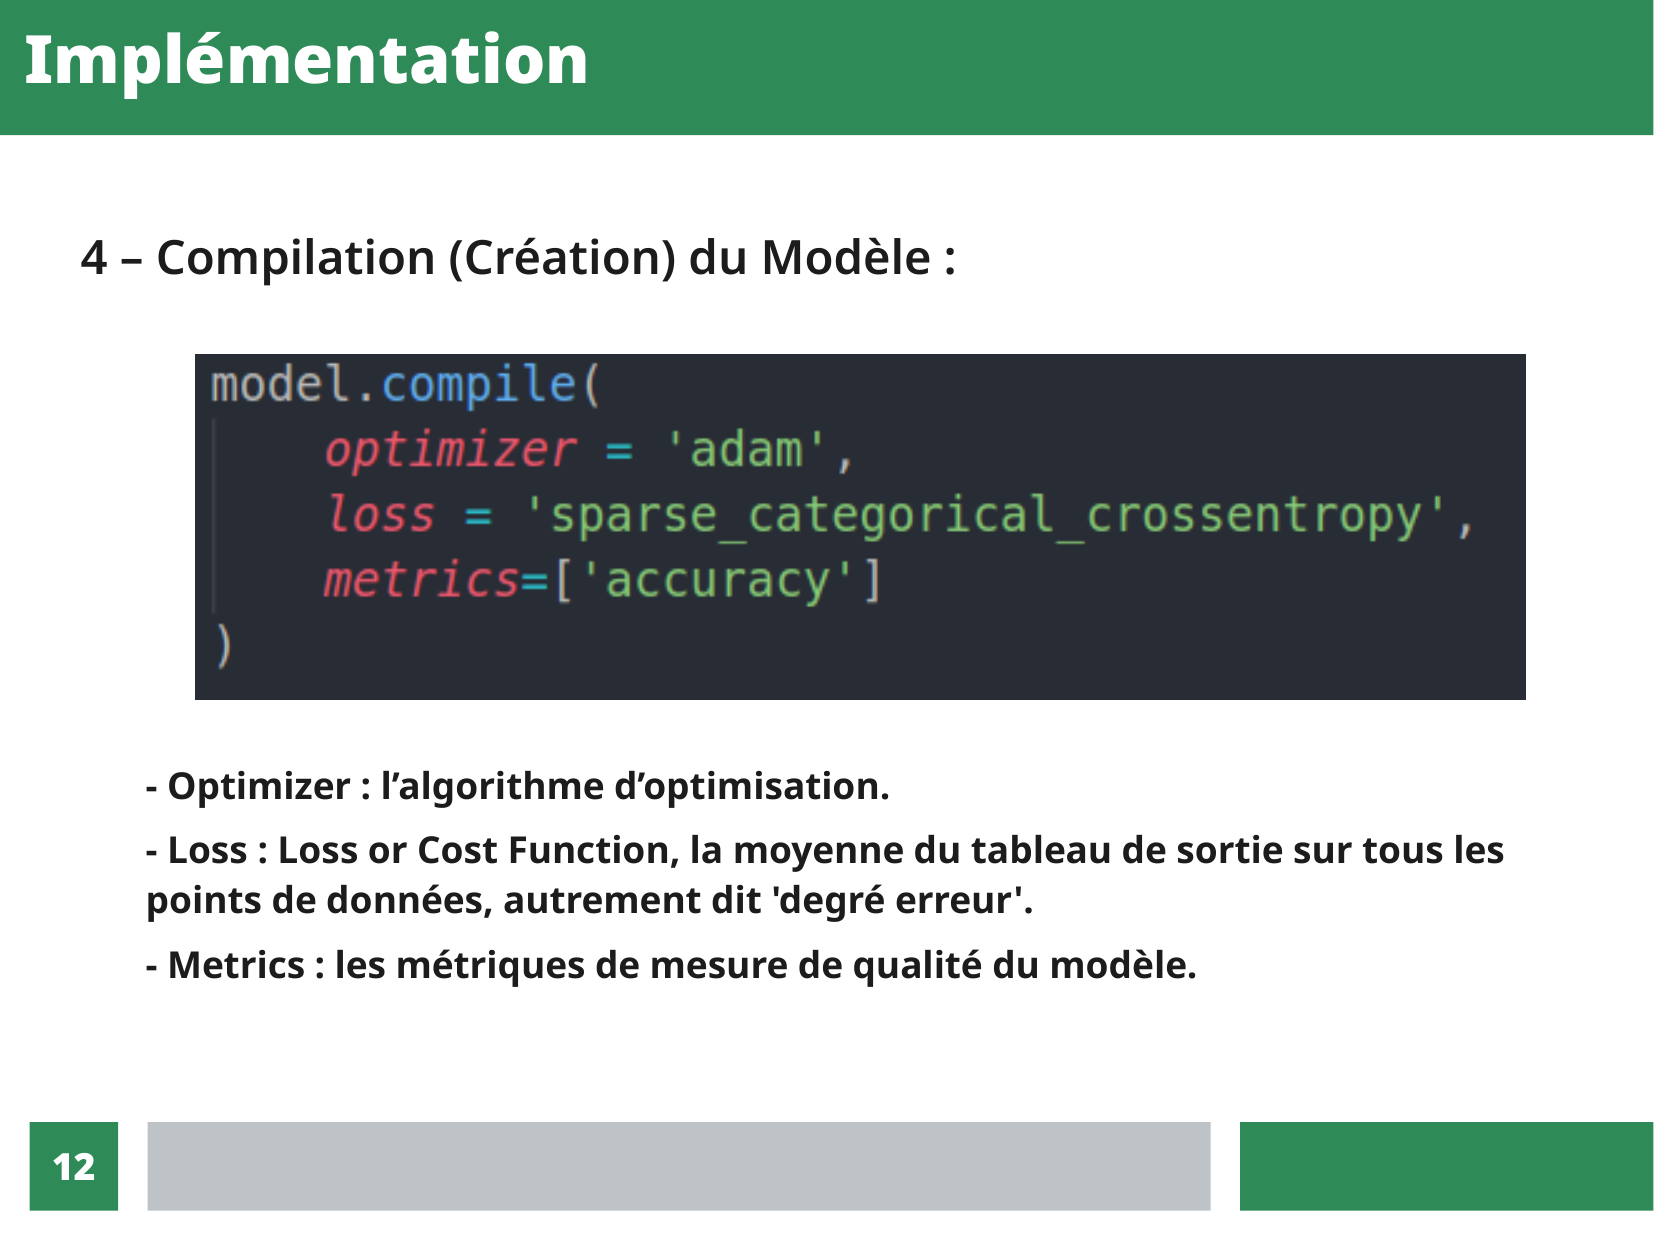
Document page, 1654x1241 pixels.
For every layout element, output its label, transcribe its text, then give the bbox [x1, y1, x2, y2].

list 4 – Compilation (Création) du Modèle : - Optimizer : l’algorithme d’optimisation. - Loss : Loss or Cost Function, la moyenne du tableau de sortie sur tous les points de données, autrement dit 'degré erreur'. - Metrics : les métriques de mesure de qualité du modèle. [69, 222, 1576, 991]
title Implémentation [24, 0, 1561, 103]
picture [195, 354, 1526, 700]
